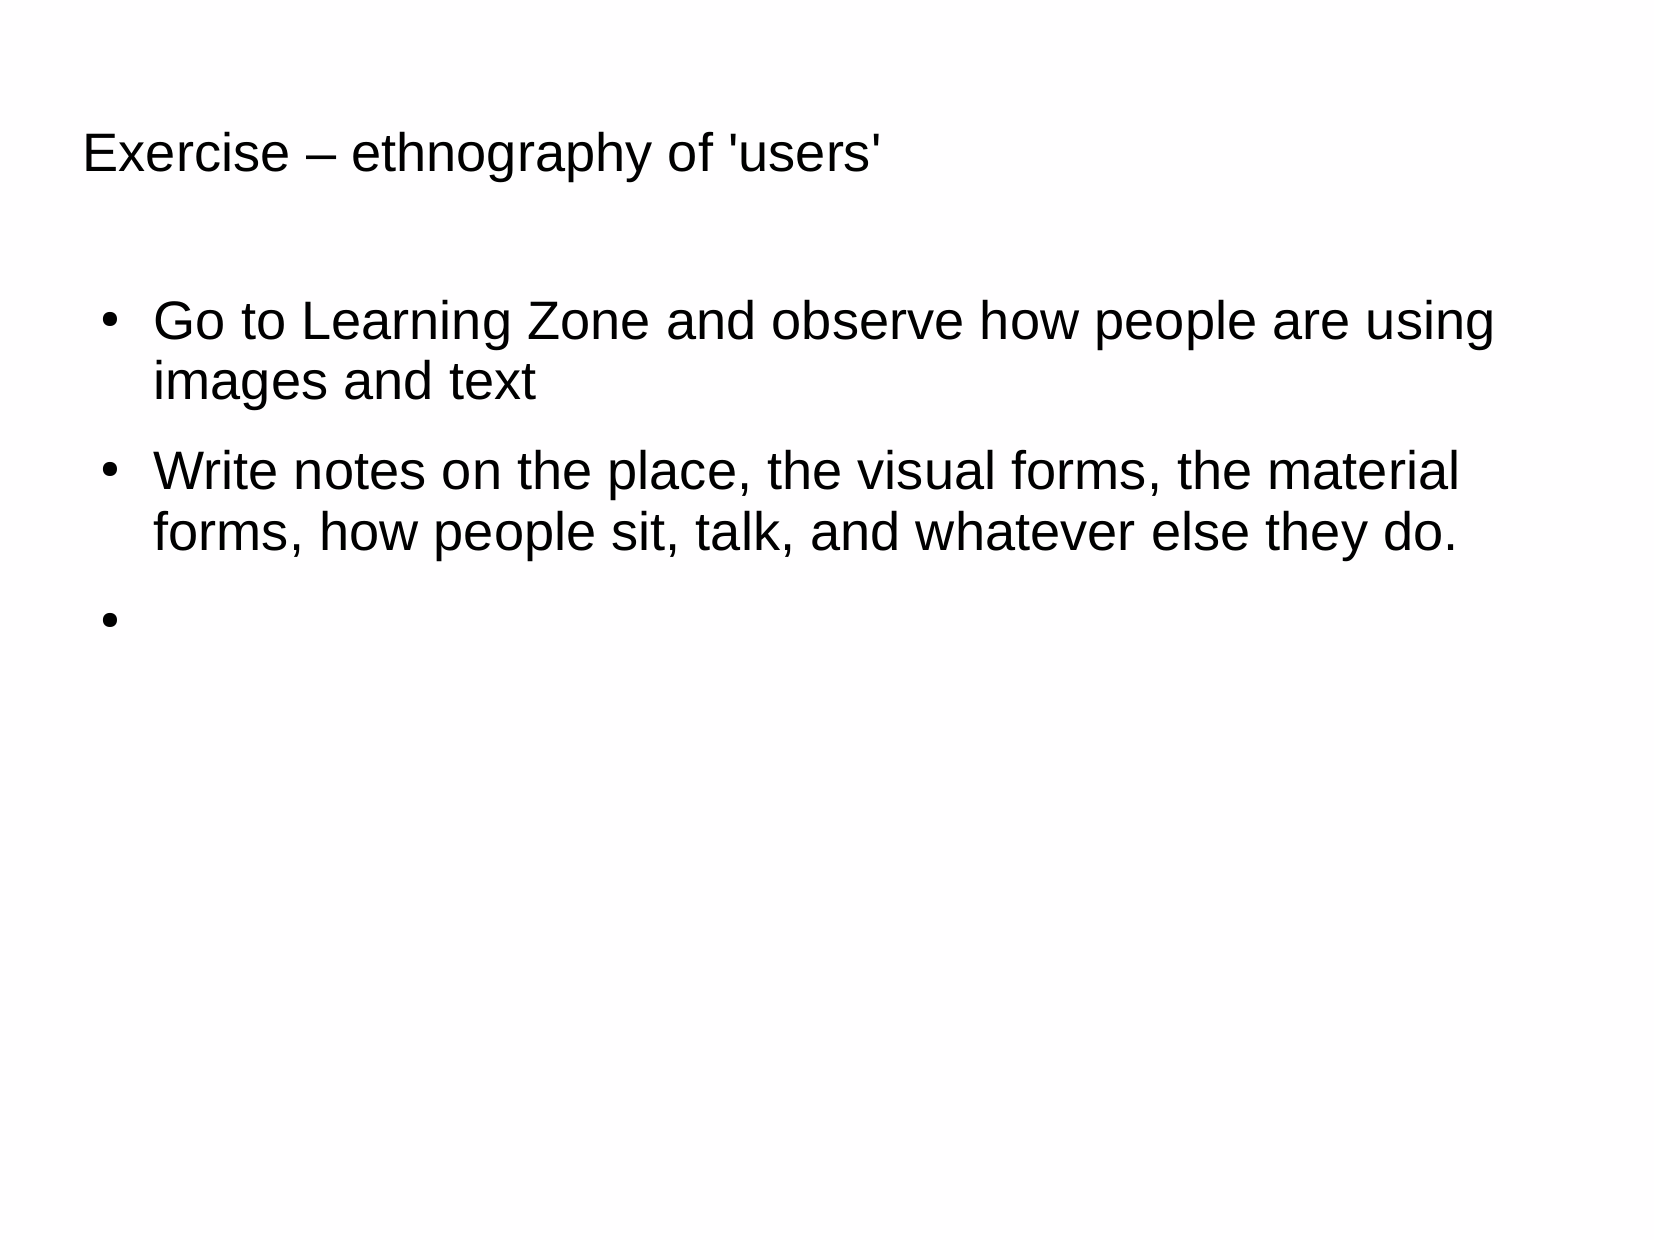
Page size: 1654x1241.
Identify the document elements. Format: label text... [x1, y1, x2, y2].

title Exercise – ethnography of 'users' [82, 49, 1571, 257]
list Go to Learning Zone and observe how people are using images and text Write notes on the place, the visual forms, the material forms, how people sit, talk, and whatever else they do. [82, 290, 1571, 1010]
